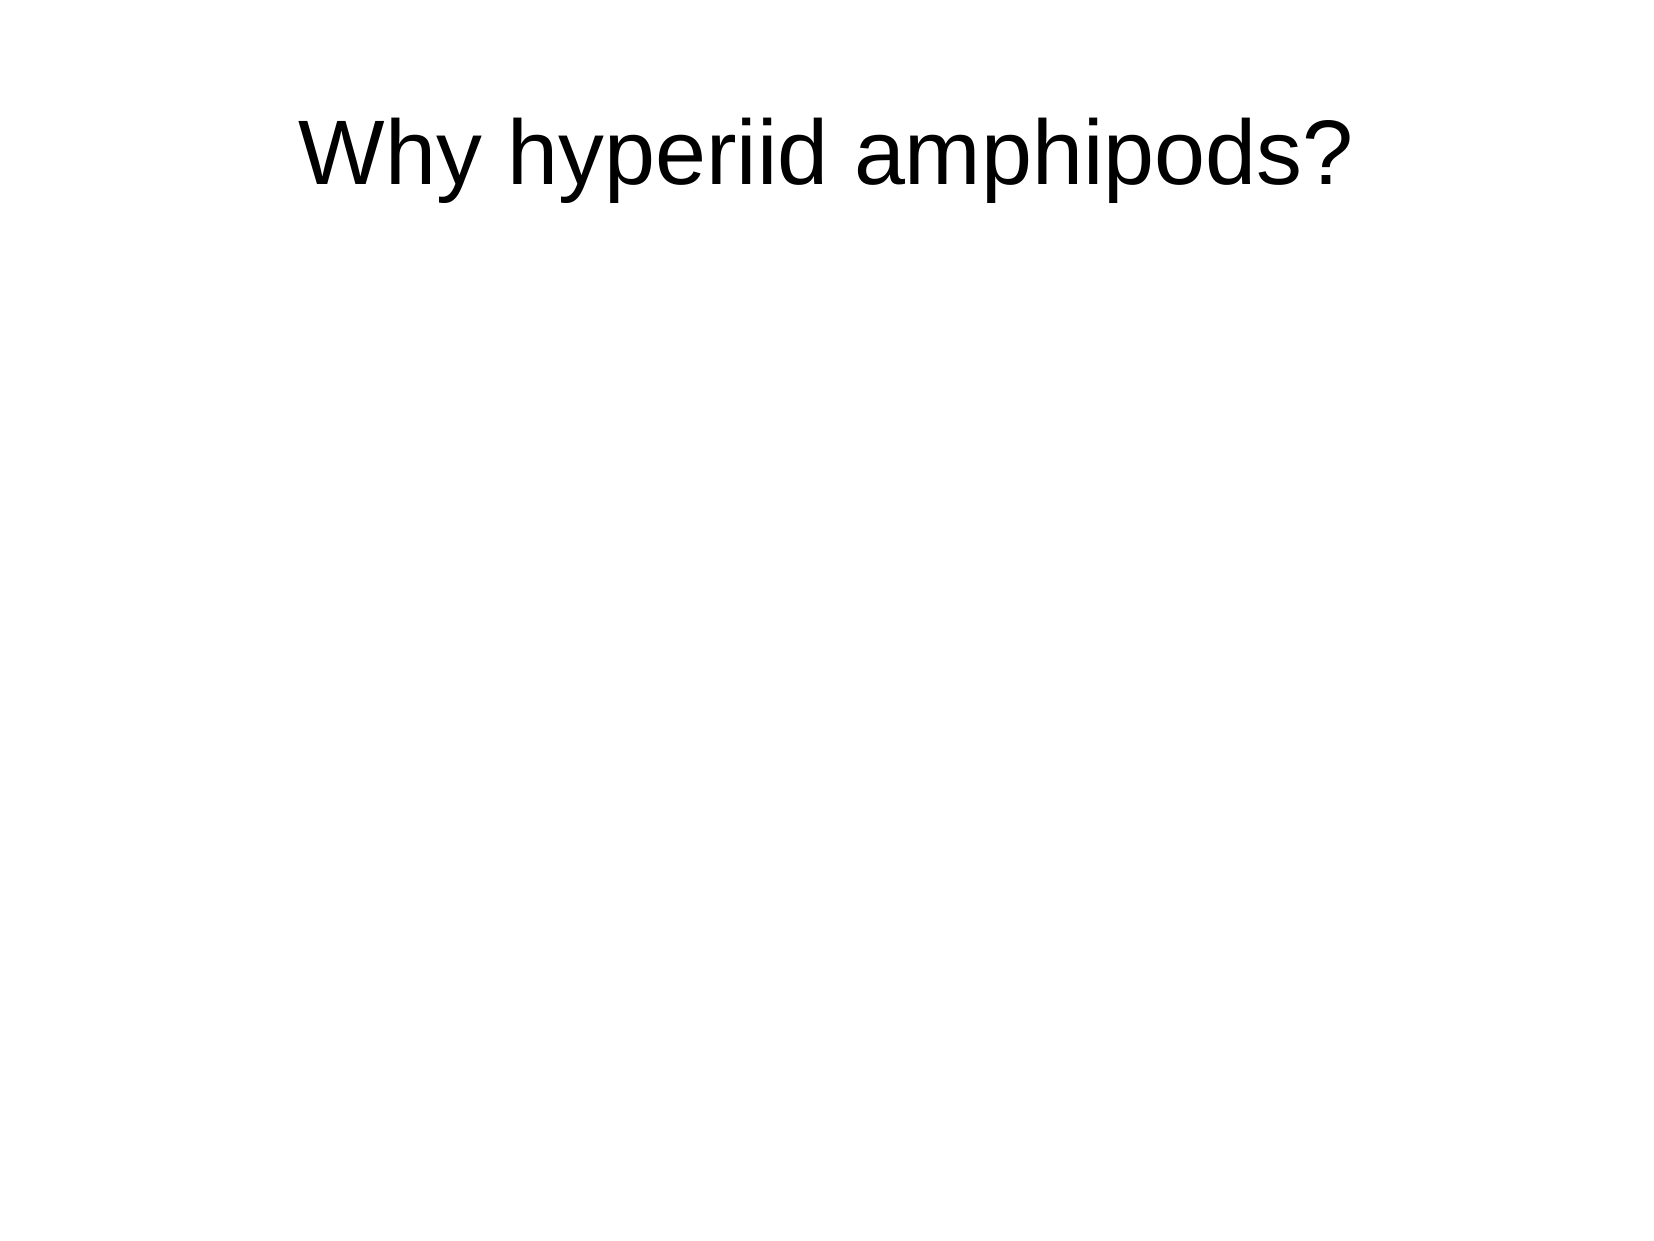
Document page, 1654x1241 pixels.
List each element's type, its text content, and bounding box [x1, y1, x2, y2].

title Why hyperiid amphipods? [82, 49, 1571, 257]
